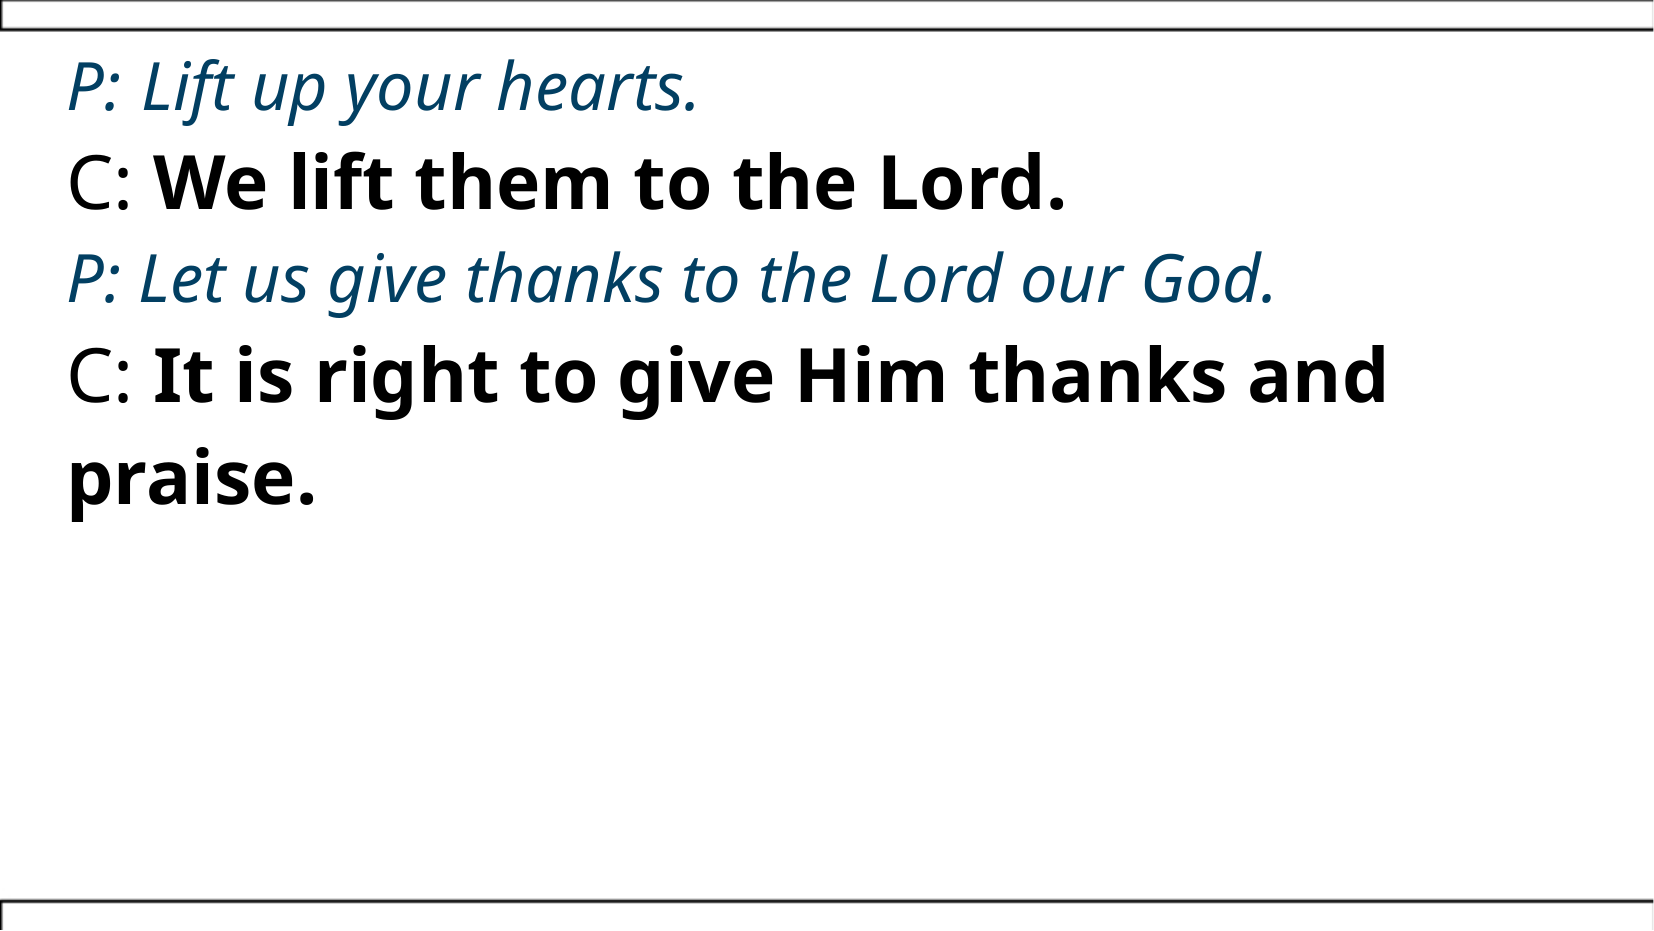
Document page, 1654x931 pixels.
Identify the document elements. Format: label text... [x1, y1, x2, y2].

picture [0, 0, 1654, 930]
text_box P: Lift up your hearts. C: We lift them to the Lord. P: Let us give thanks to the Lord our God. C: It is right to give Him thanks and praise. [51, 31, 1597, 451]
